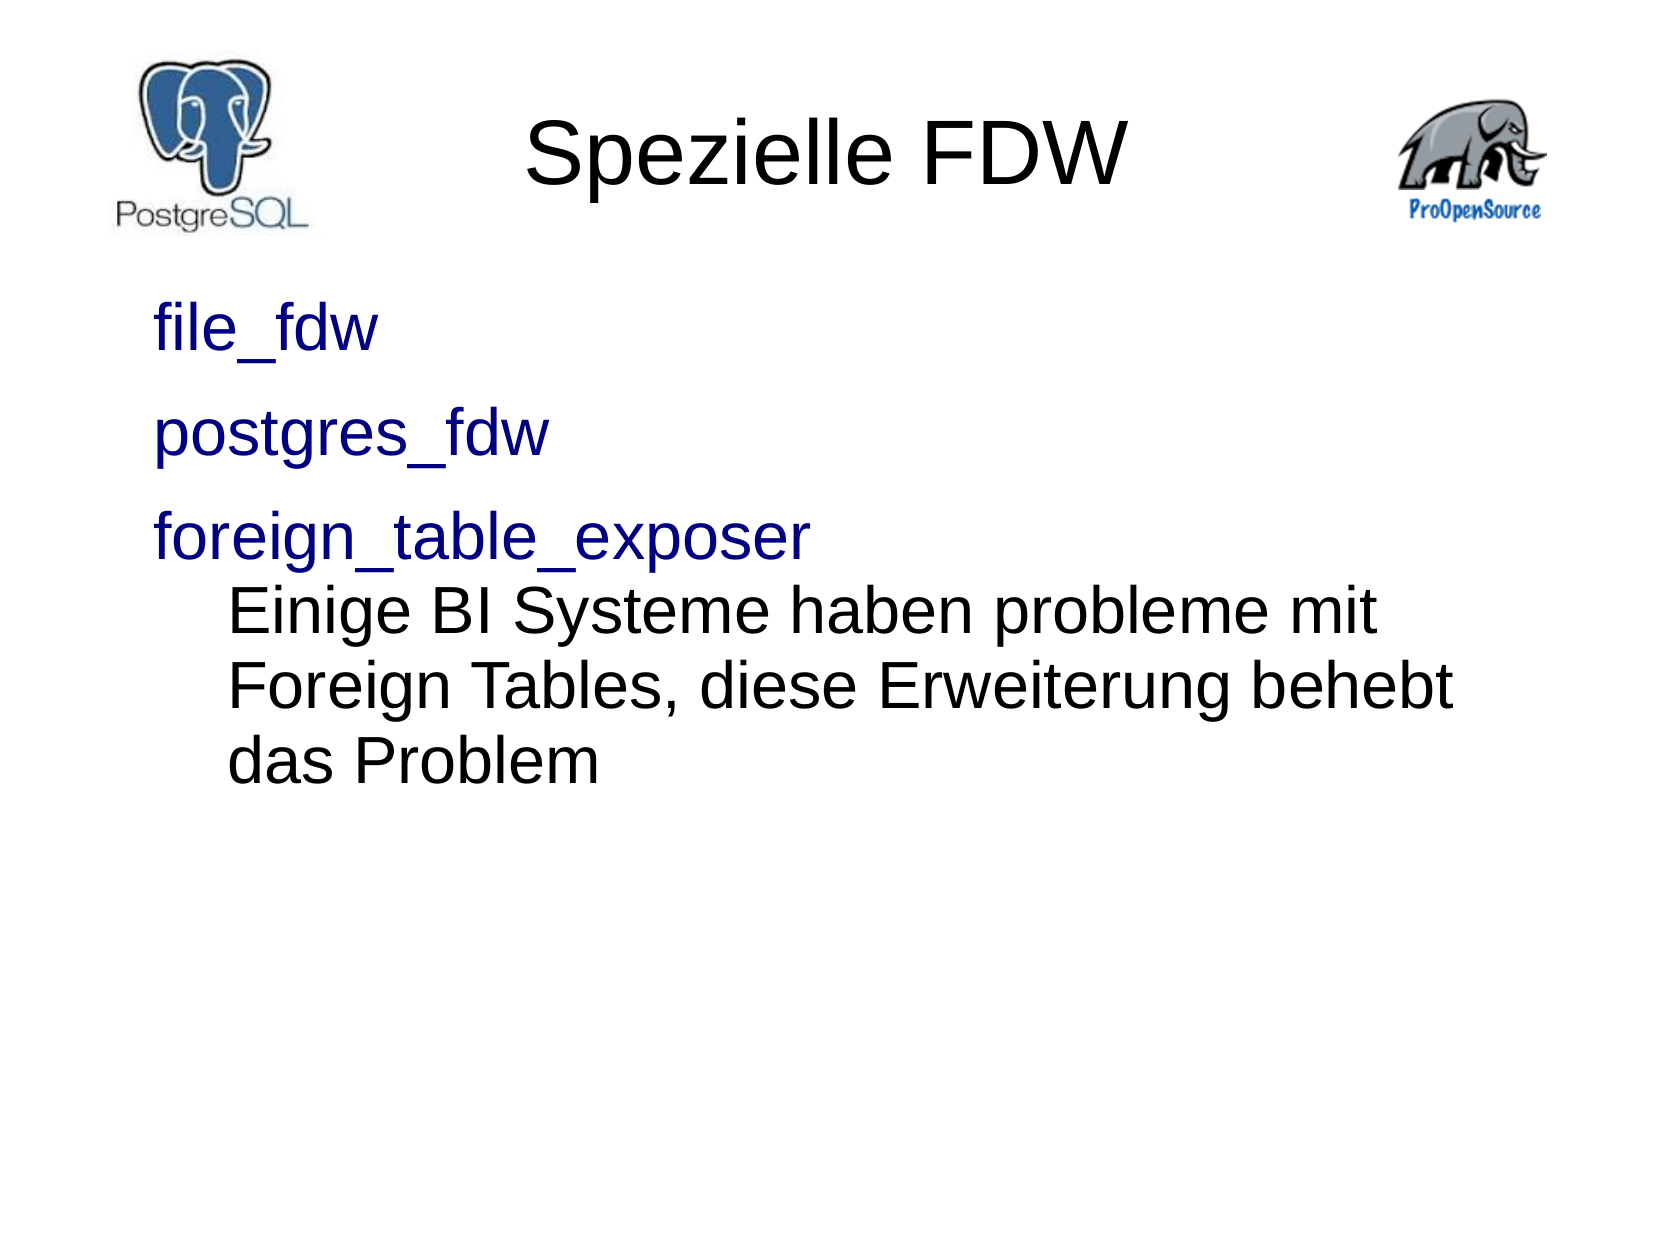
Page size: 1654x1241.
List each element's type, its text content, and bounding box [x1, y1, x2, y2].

list file_fdw postgres_fdw foreign_table_exposer Einige BI Systeme haben probleme mit Foreign Tables, diese Erweiterung behebt das Problem [82, 290, 1538, 1010]
picture [1396, 82, 1547, 233]
title Spezielle FDW [82, 49, 1571, 257]
picture [58, 50, 356, 237]
